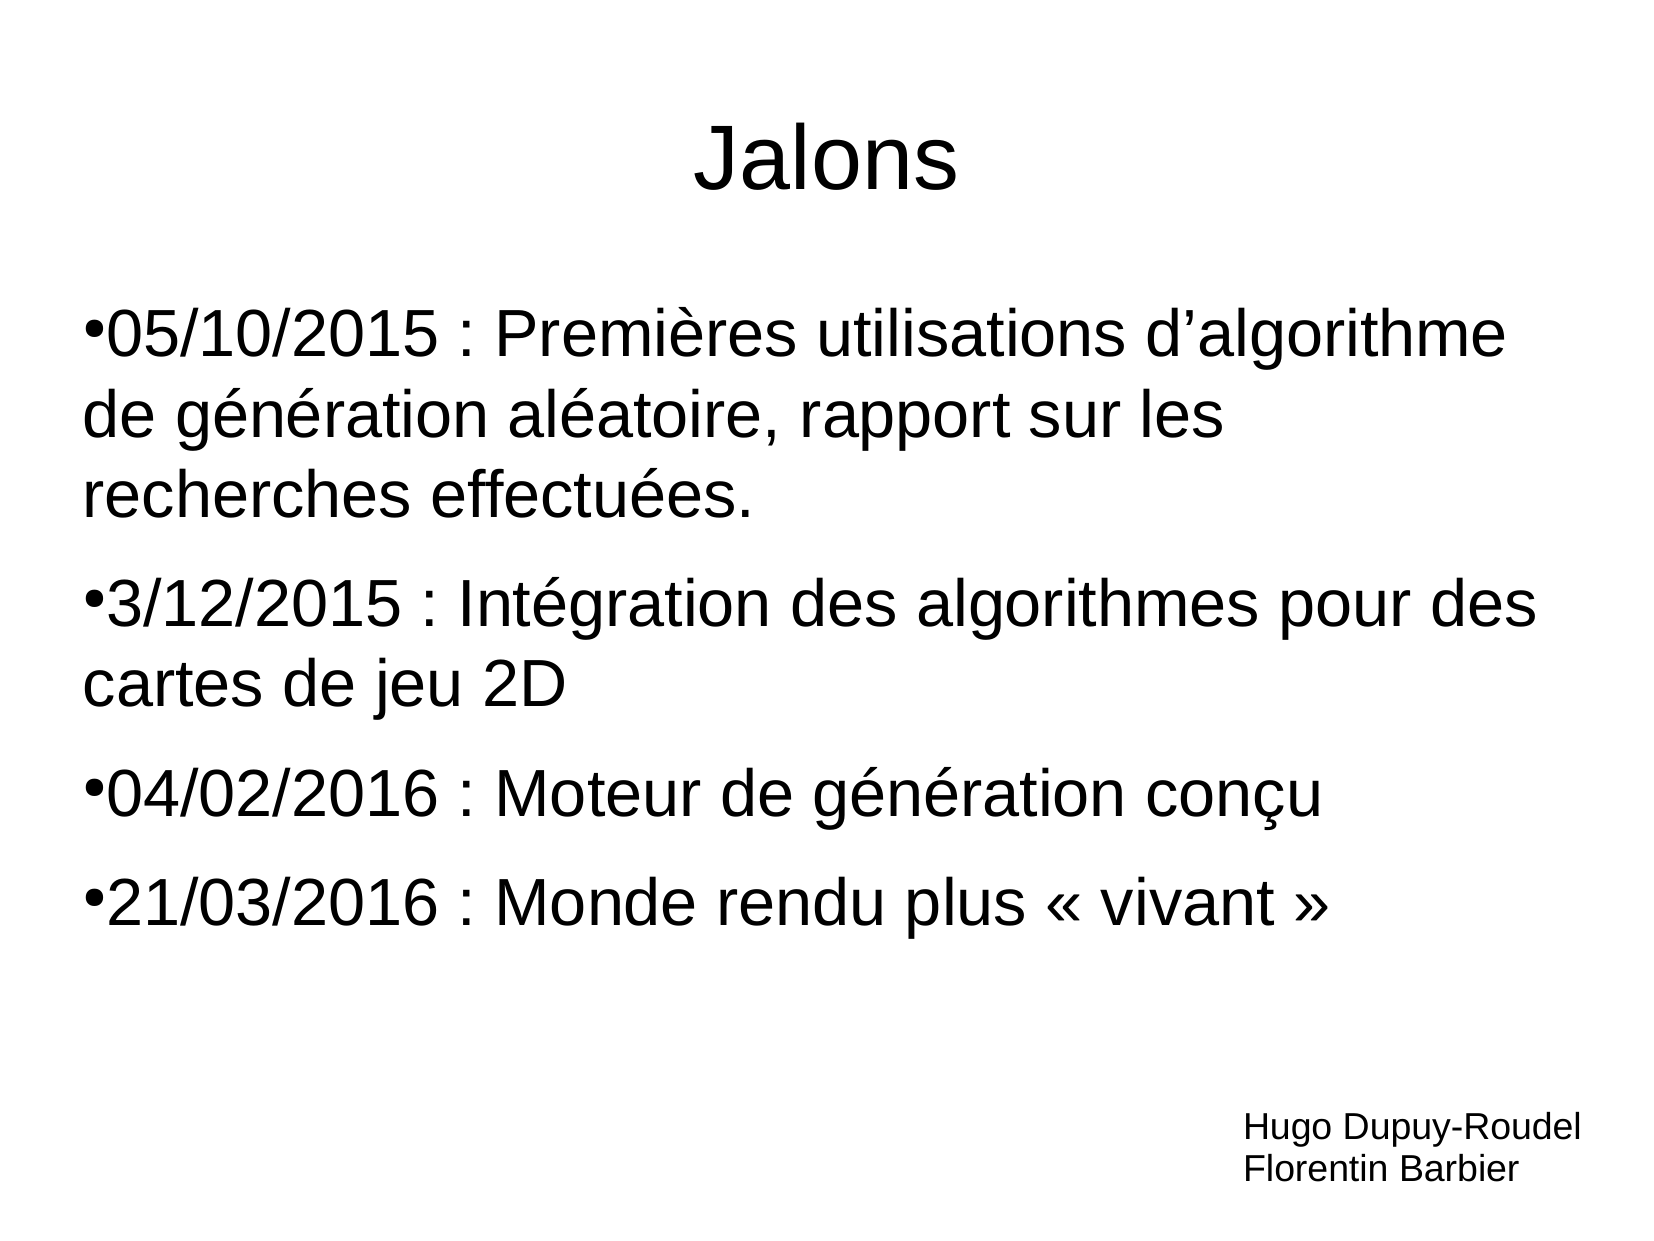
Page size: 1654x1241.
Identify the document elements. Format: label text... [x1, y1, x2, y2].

title Jalons [82, 49, 1571, 257]
list 05/10/2015 : Premières utilisations d’algorithme de génération aléatoire, rapport sur les recherches effectuées. 3/12/2015 : Intégration des algorithmes pour des cartes de jeu 2D 04/02/2016 : Moteur de génération conçu 21/03/2016 : Monde rendu plus « vivant » [82, 290, 1571, 1010]
